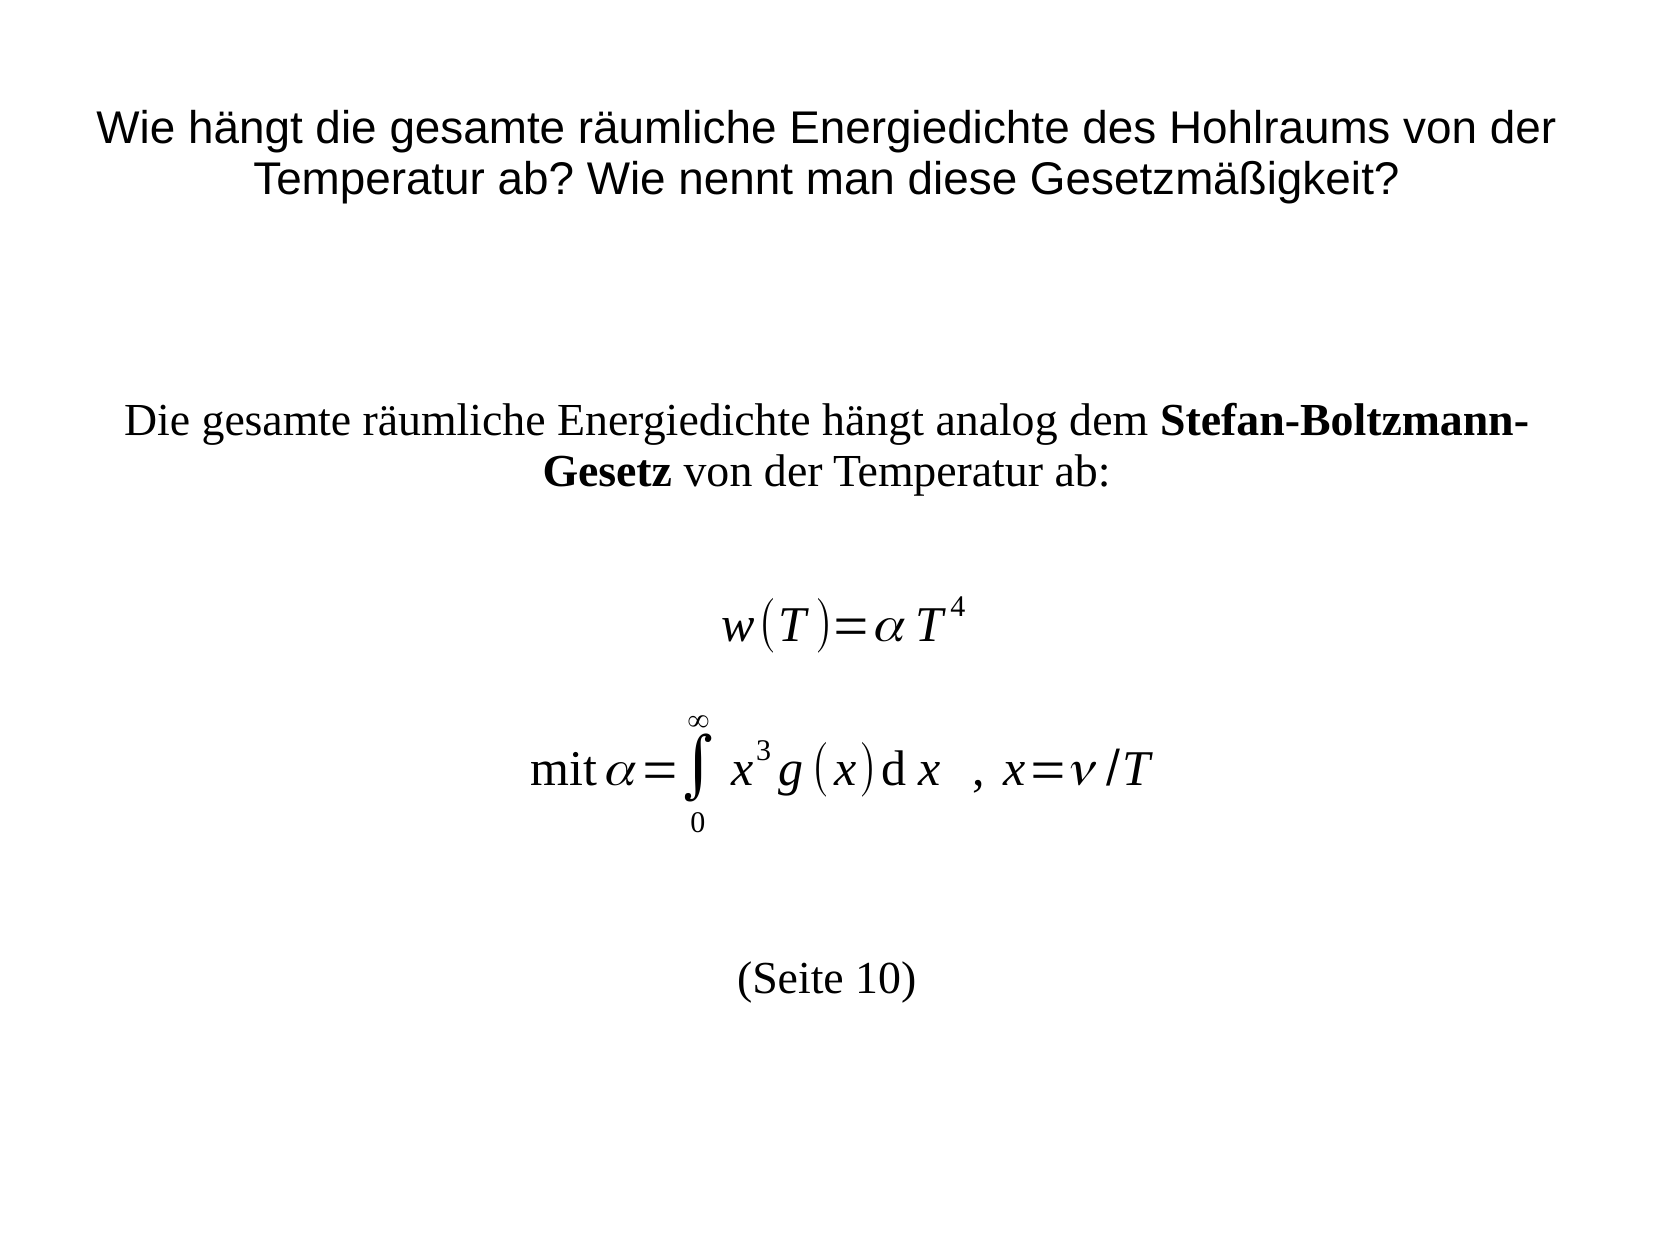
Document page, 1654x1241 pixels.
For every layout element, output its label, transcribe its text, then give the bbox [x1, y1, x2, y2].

chart [514, 588, 1170, 839]
title Wie hängt die gesamte räumliche Energiedichte des Hohlraums von der Temperatur ab? Wie nennt man diese Gesetzmäßigkeit? [82, 49, 1571, 257]
subtitle Die gesamte räumliche Energiedichte hängt analog dem Stefan-Boltzmann-Gesetz von der Temperatur ab: (Seite 10) [82, 290, 1571, 1109]
